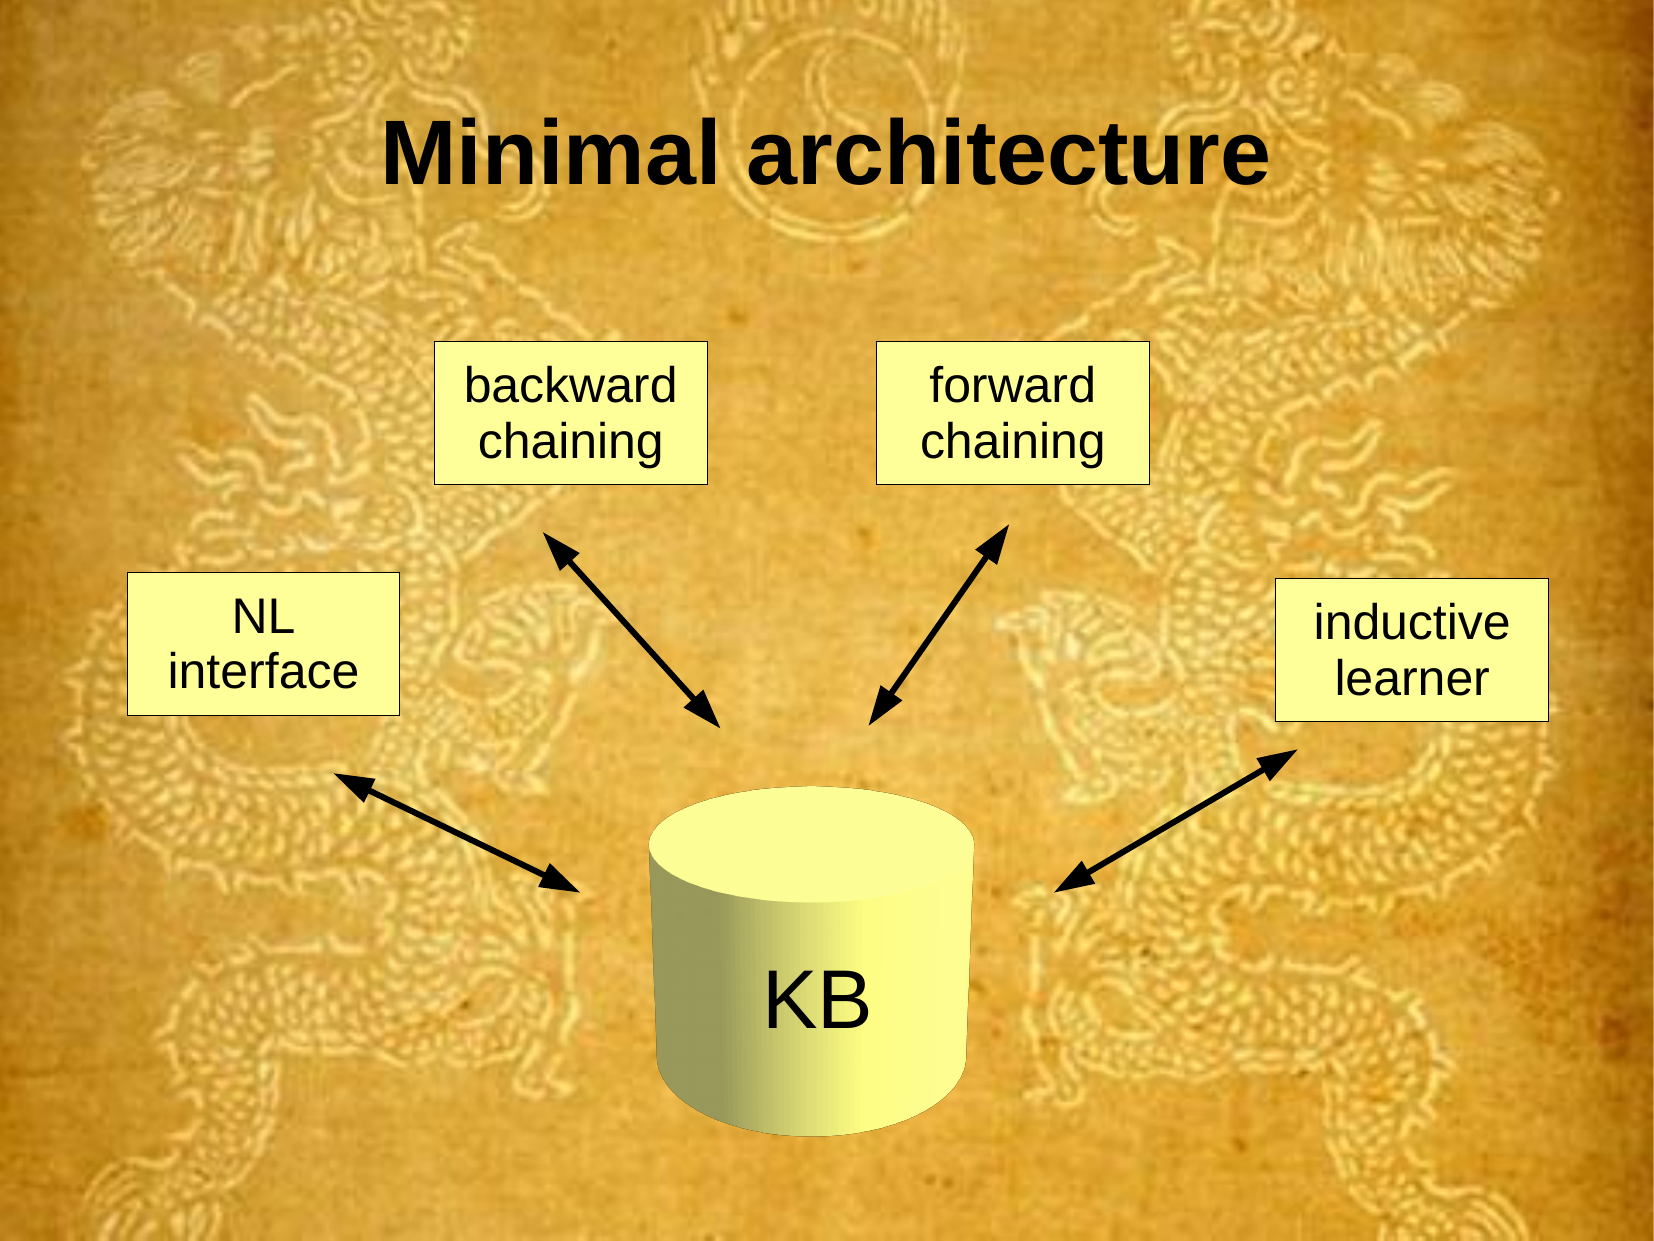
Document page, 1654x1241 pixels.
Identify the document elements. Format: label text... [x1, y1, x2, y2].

text_box backward chaining [434, 341, 708, 485]
text_box NL interface [127, 572, 400, 716]
title Minimal architecture [82, 56, 1571, 250]
picture [0, 0, 1654, 1241]
text_box inductive learner [1275, 578, 1549, 722]
text_box KB [747, 946, 909, 1055]
text_box forward chaining [876, 341, 1150, 485]
